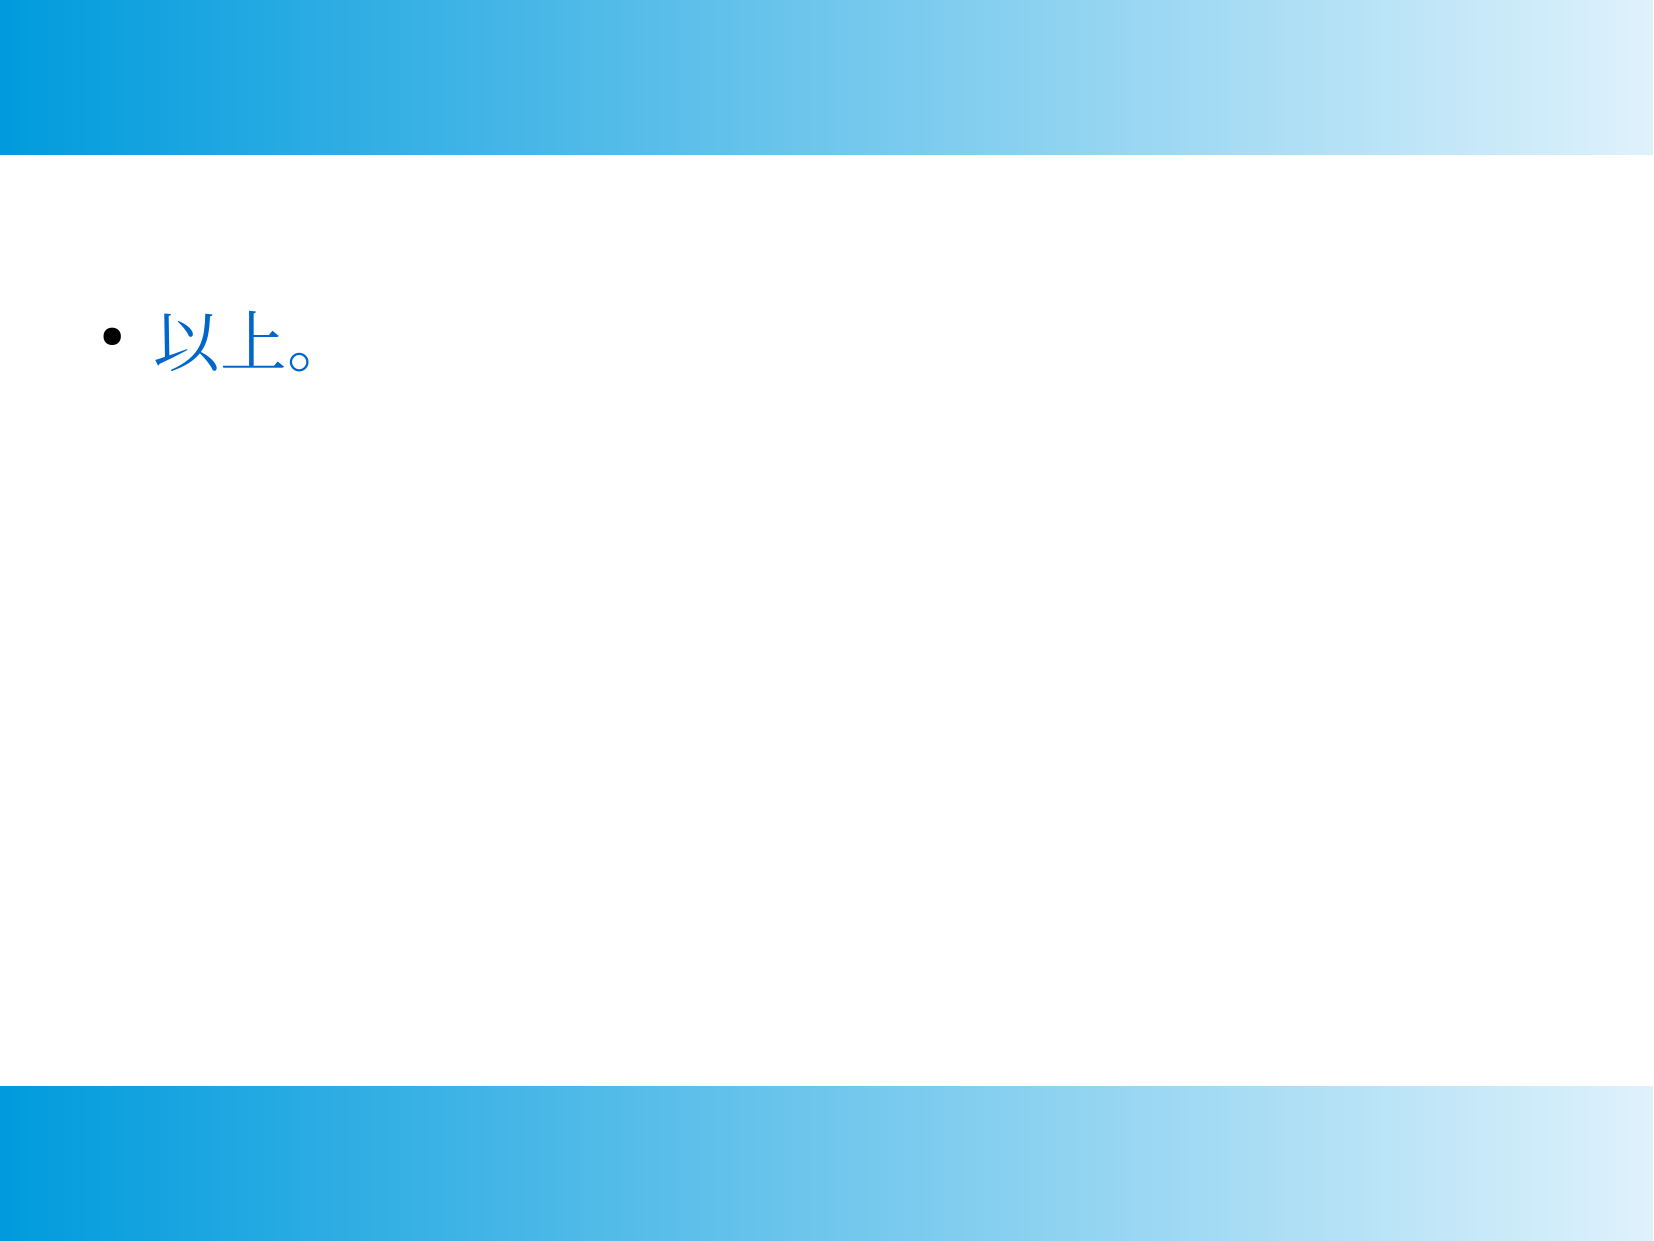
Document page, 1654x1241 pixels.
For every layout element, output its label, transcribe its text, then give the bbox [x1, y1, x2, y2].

list 以上。 [82, 290, 1571, 1010]
